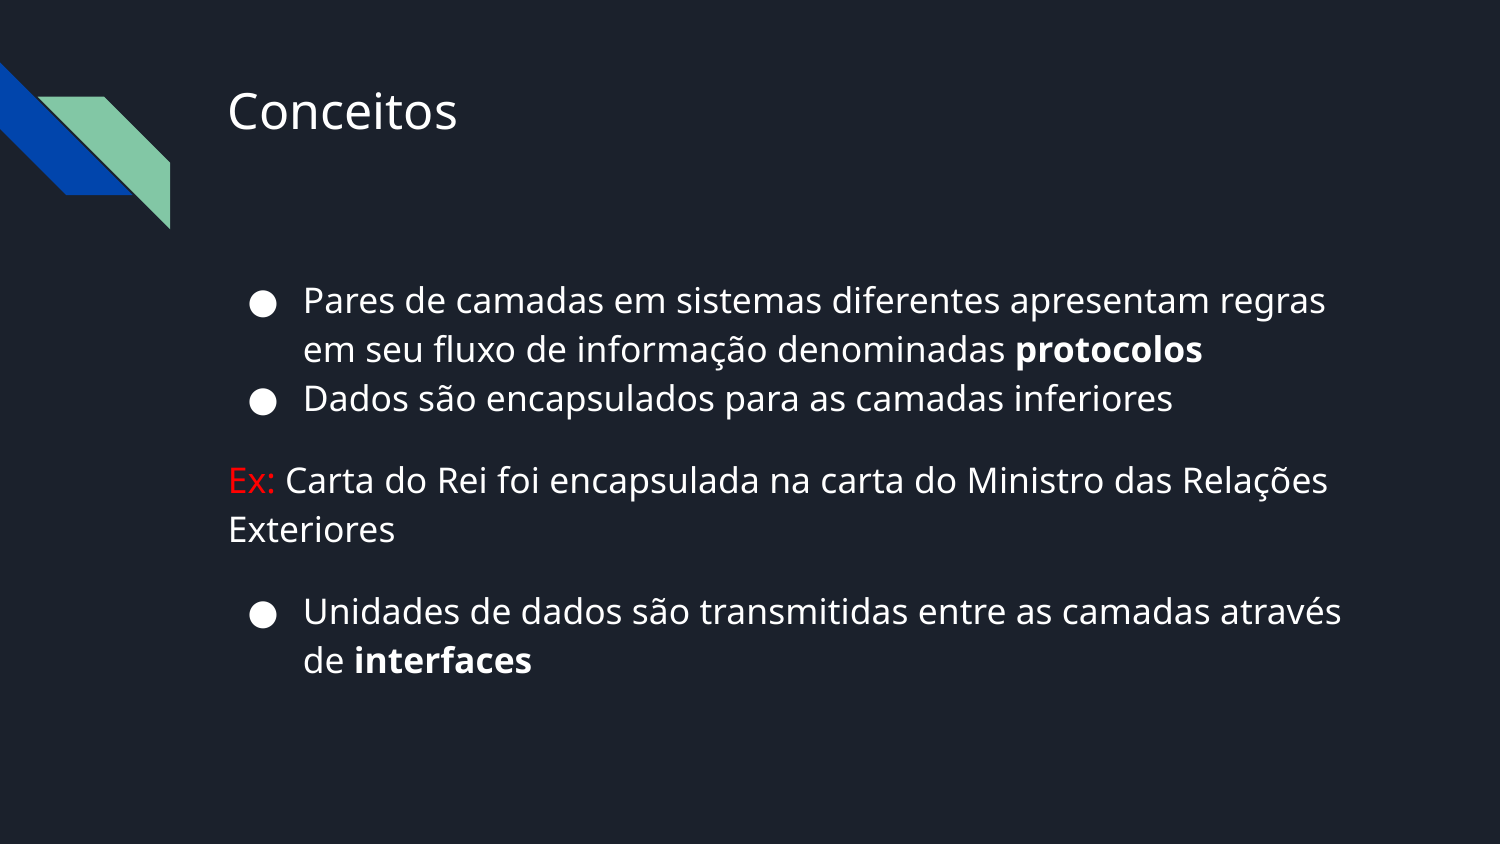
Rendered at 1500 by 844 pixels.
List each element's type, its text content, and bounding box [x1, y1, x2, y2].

title Conceitos [212, 64, 1368, 215]
list Pares de camadas em sistemas diferentes apresentam regras em seu fluxo de informação denominadas protocolos Dados são encapsulados para as camadas inferiores Ex: Carta do Rei foi encapsulada na carta do Ministro das Relações Exteriores Unidades de dados são transmitidas entre as camadas através de interfaces [212, 257, 1368, 735]
